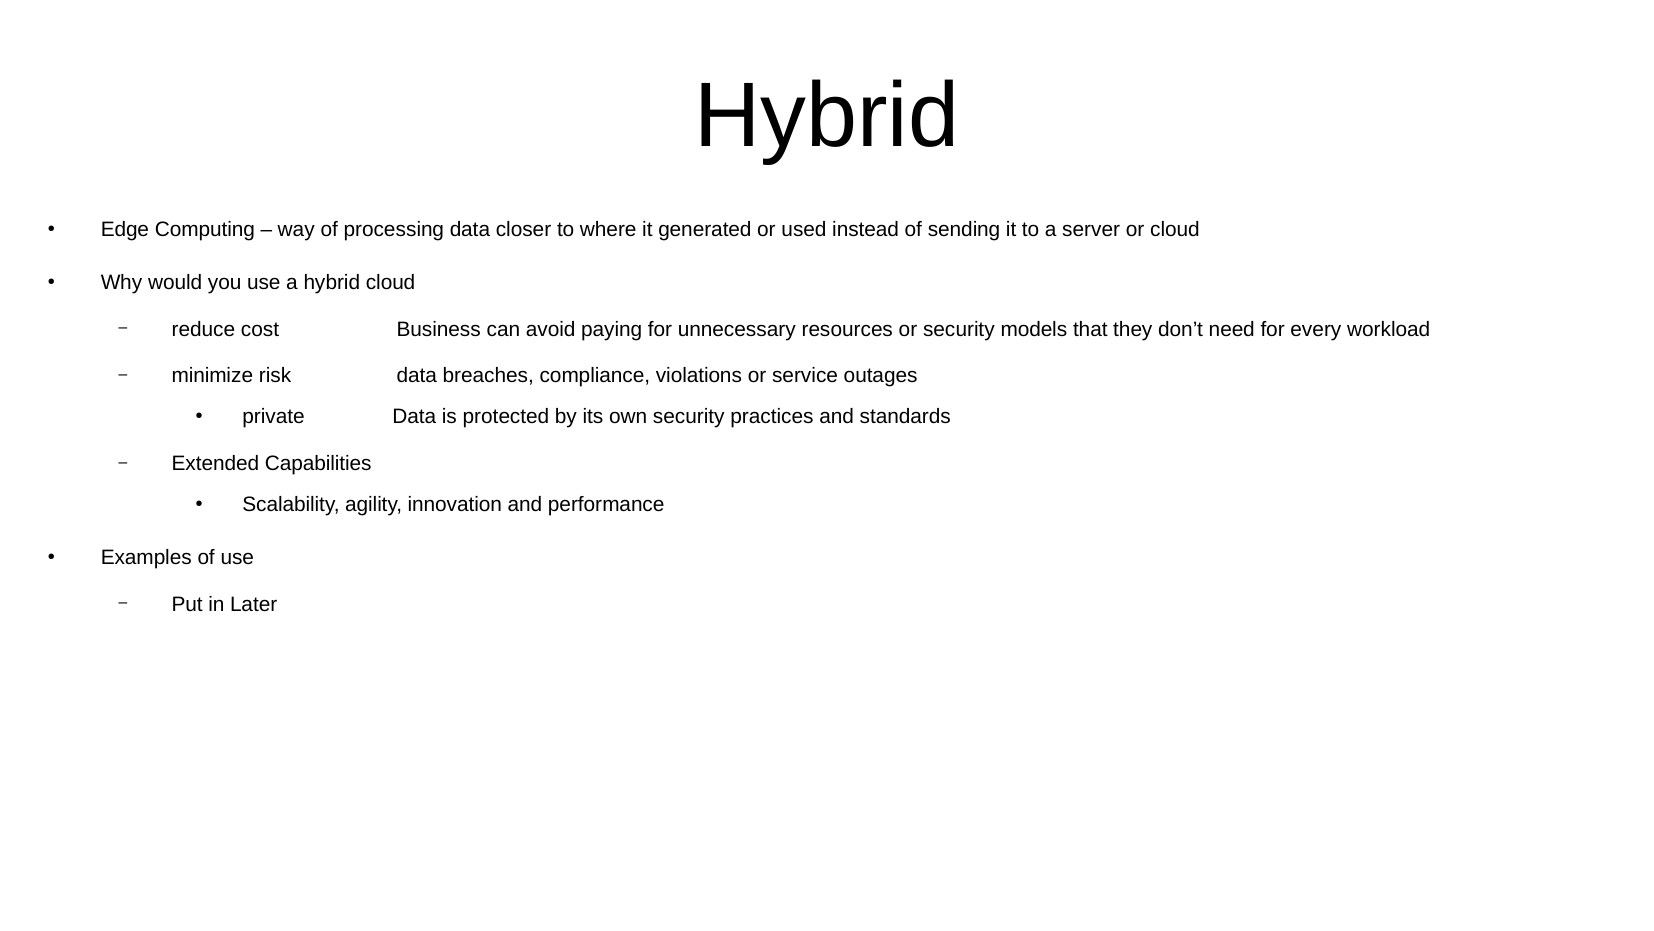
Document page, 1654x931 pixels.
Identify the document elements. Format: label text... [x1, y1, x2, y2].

list Edge Computing – way of processing data closer to where it generated or used instead of sending it to a server or cloud Why would you use a hybrid cloud reduce cost Business can avoid paying for unnecessary resources or security models that they don’t need for every workload minimize risk data breaches, compliance, violations or service outages private Data is protected by its own security practices and standards Extended Capabilities Scalability, agility, innovation and performance Examples of use Put in Later [30, 217, 1501, 916]
title Hybrid [82, 37, 1571, 193]
